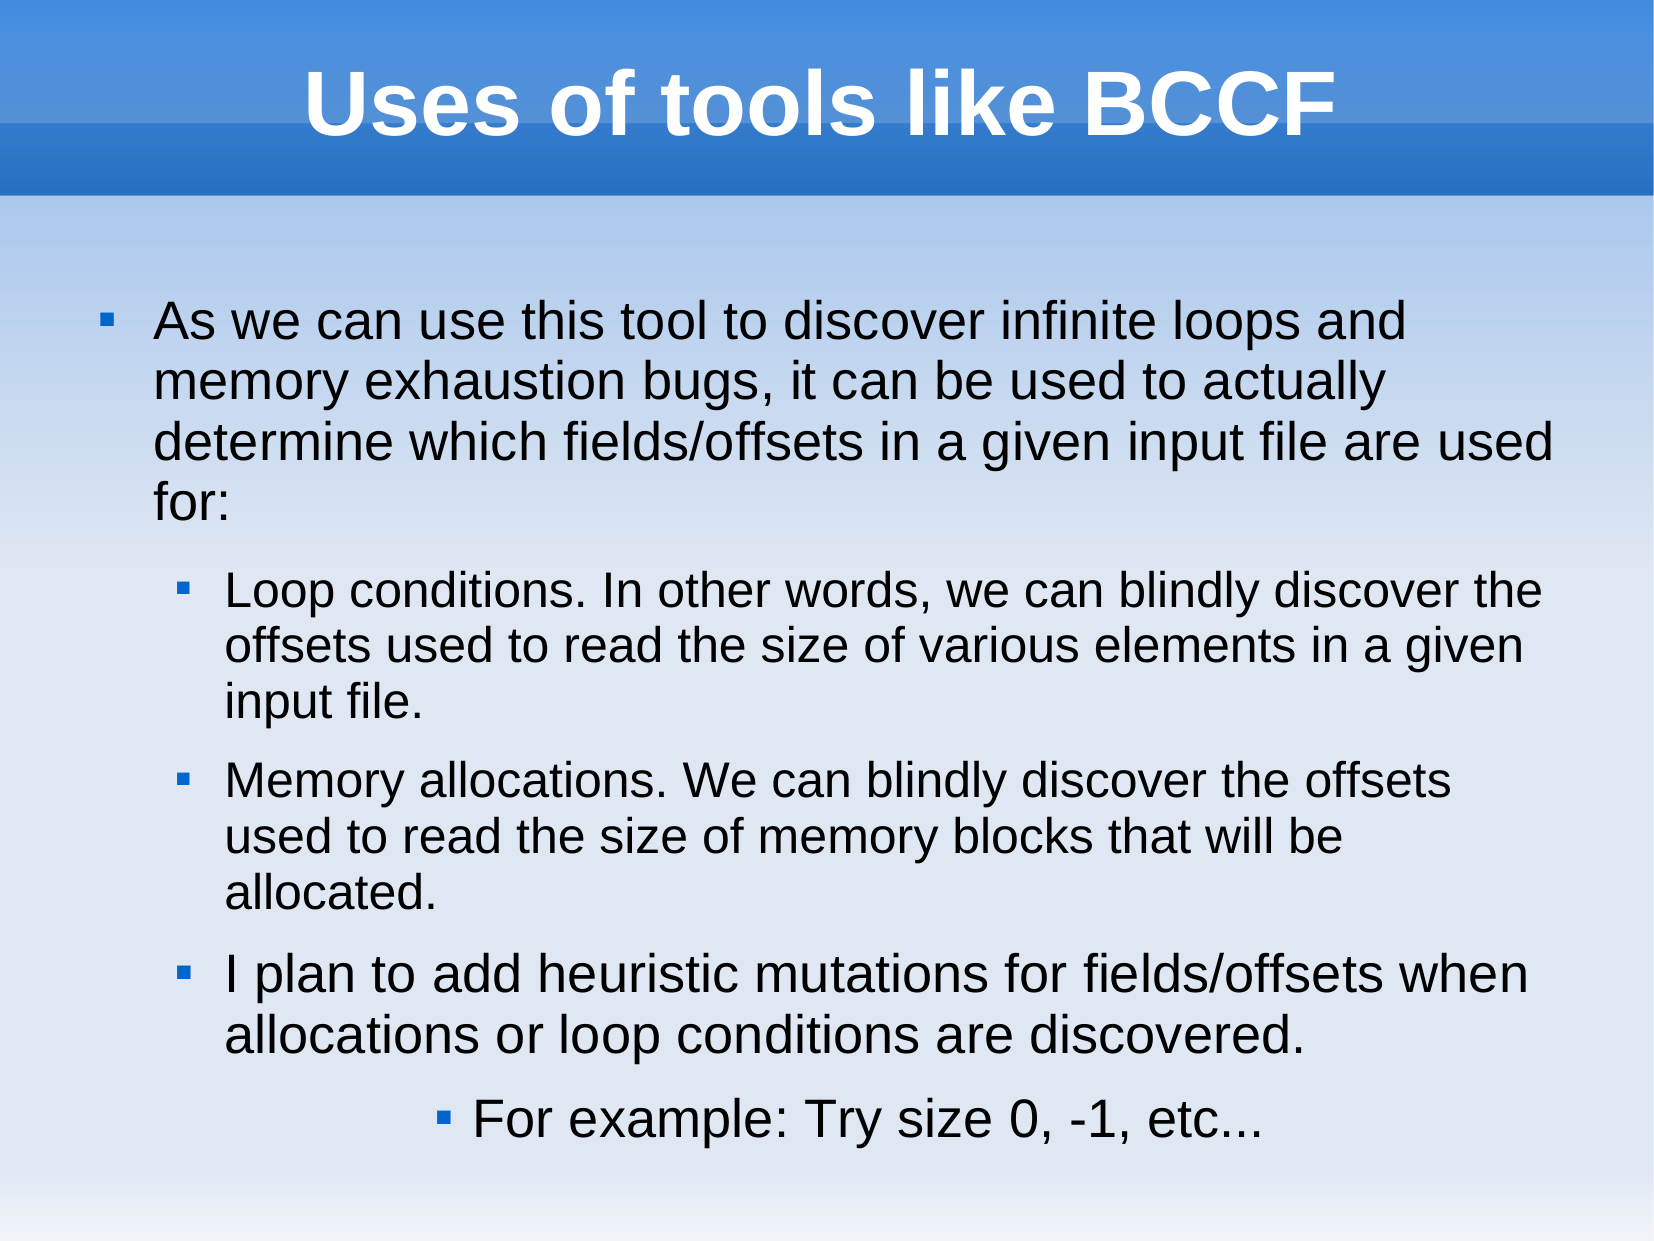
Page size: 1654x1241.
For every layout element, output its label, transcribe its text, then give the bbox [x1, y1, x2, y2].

list As we can use this tool to discover infinite loops and memory exhaustion bugs, it can be used to actually determine which fields/offsets in a given input file are used for: Loop conditions. In other words, we can blindly discover the offsets used to read the size of various elements in a given input file. Memory allocations. We can blindly discover the offsets used to read the size of memory blocks that will be allocated. I plan to add heuristic mutations for fields/offsets when allocations or loop conditions are discovered. For example: Try size 0, -1, etc... [82, 290, 1571, 1149]
title Uses of tools like BCCF [76, 0, 1565, 208]
picture [0, 0, 1654, 1241]
